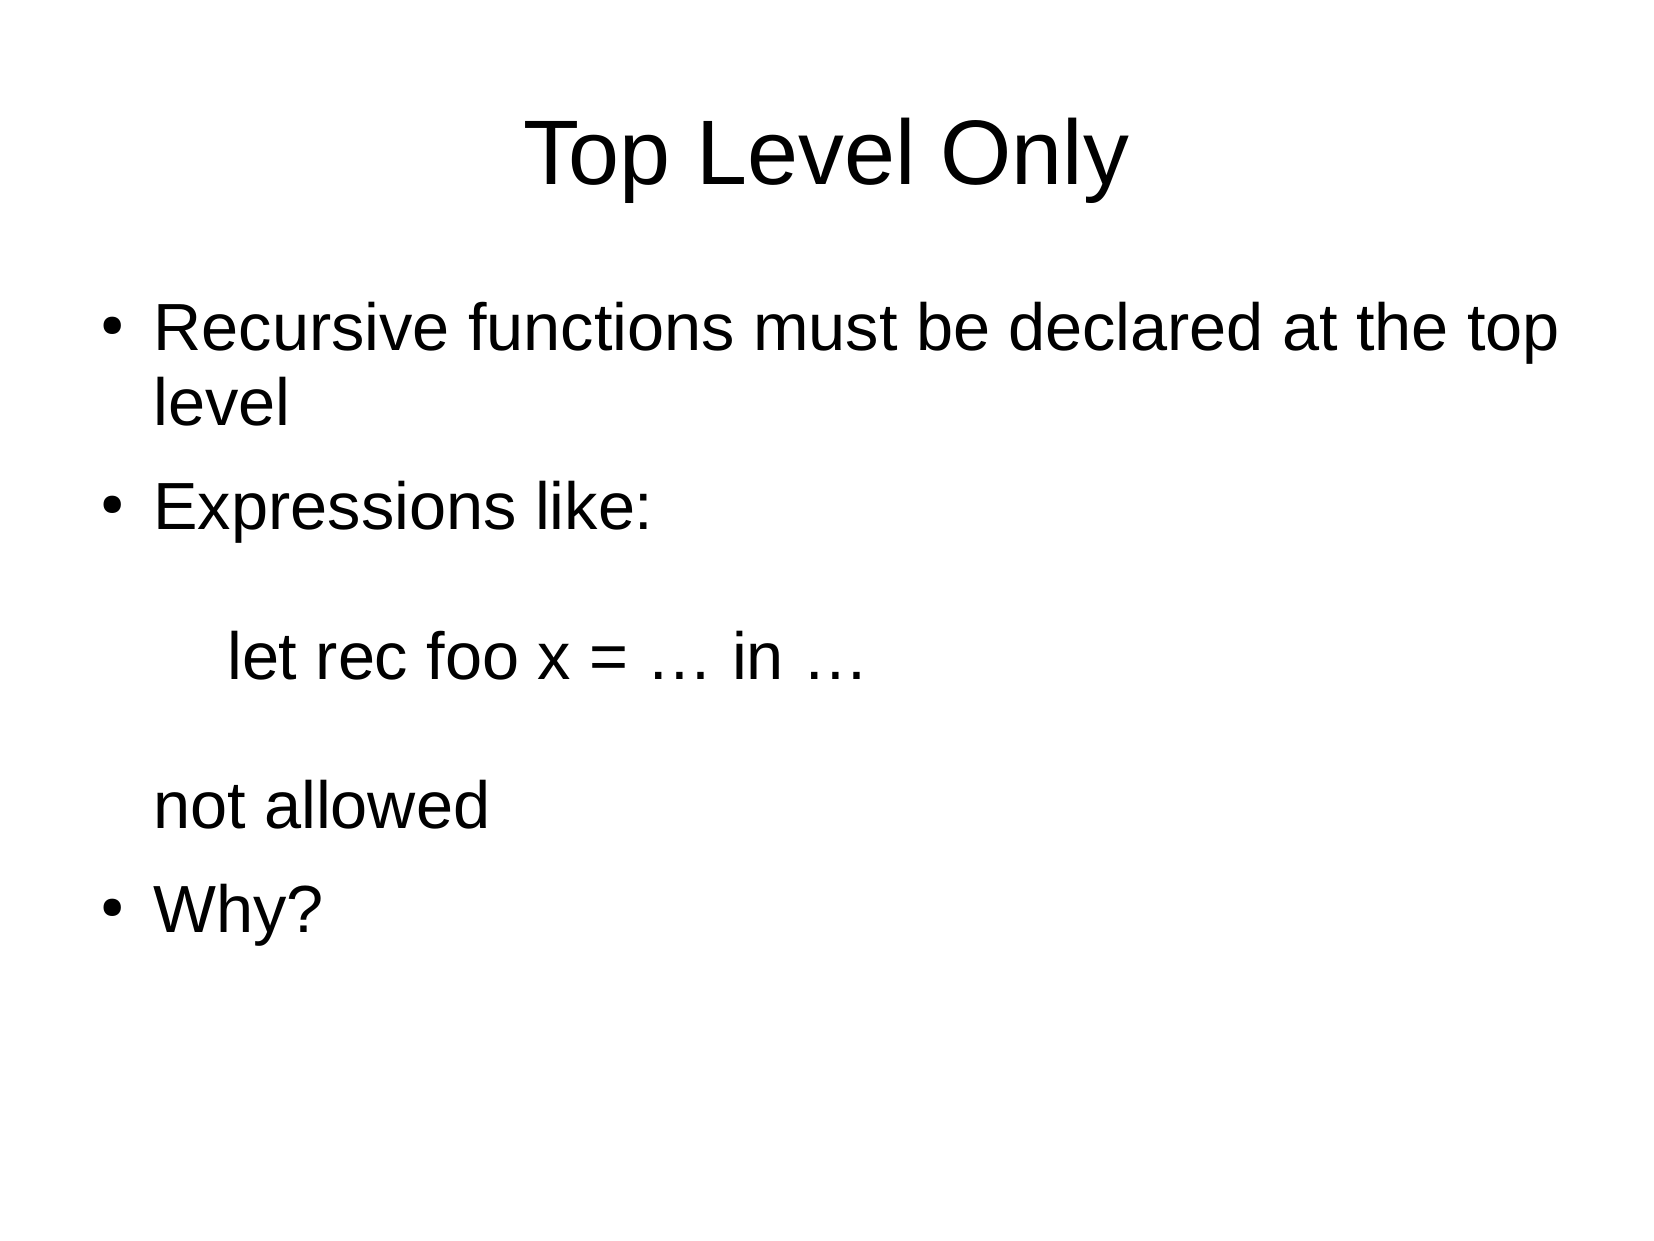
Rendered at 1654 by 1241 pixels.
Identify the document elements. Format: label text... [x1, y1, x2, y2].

list Recursive functions must be declared at the top level Expressions like: let rec foo x = … in … not allowed Why? [82, 290, 1571, 1109]
title Top Level Only [82, 49, 1571, 257]
